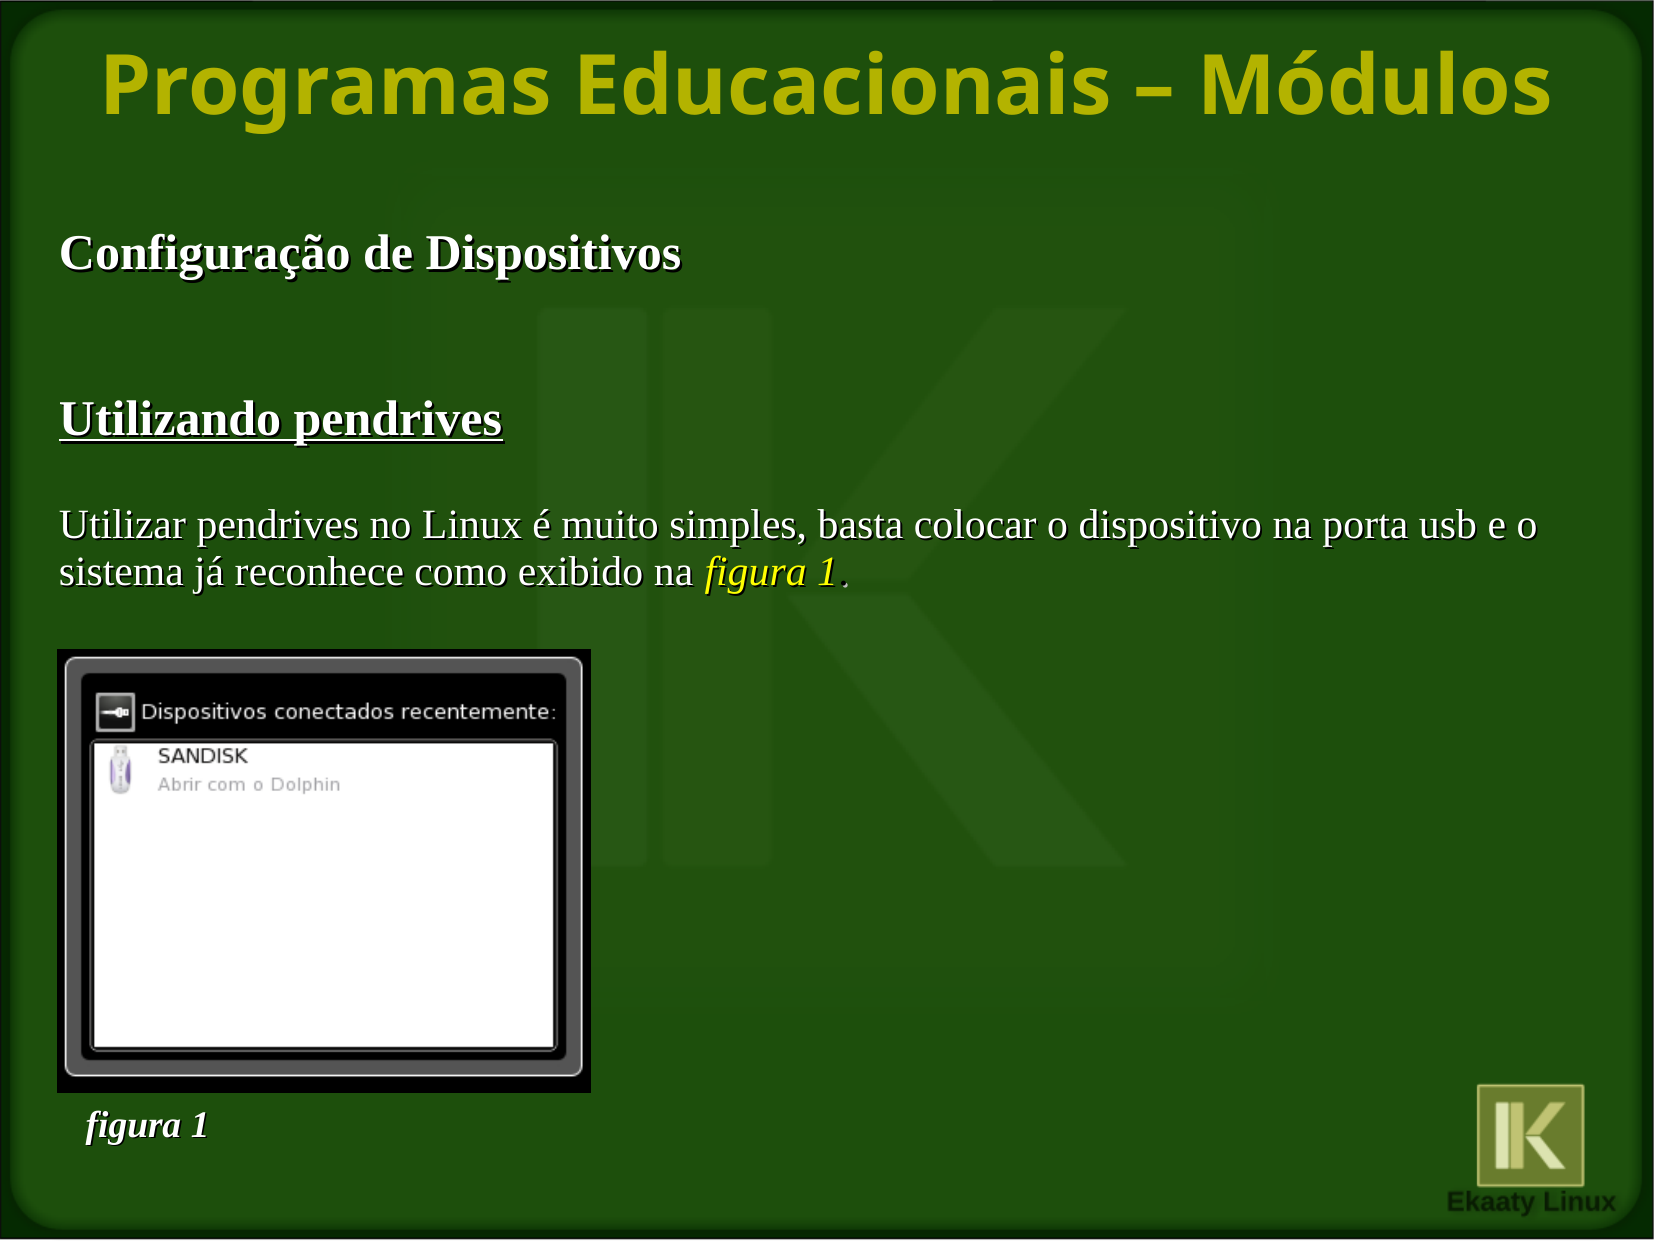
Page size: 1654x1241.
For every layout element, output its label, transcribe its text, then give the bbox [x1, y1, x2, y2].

list Configuração de Dispositivos Utilizando pendrives Utilizar pendrives no Linux é muito simples, basta colocar o dispositivo na porta usb e o sistema já reconhece como exibido na figura 1. [59, 225, 1548, 1028]
title Programas Educacionais – Módulos [38, 16, 1615, 148]
text_box figura 1 [70, 1096, 266, 1167]
picture [0, 0, 1654, 1241]
